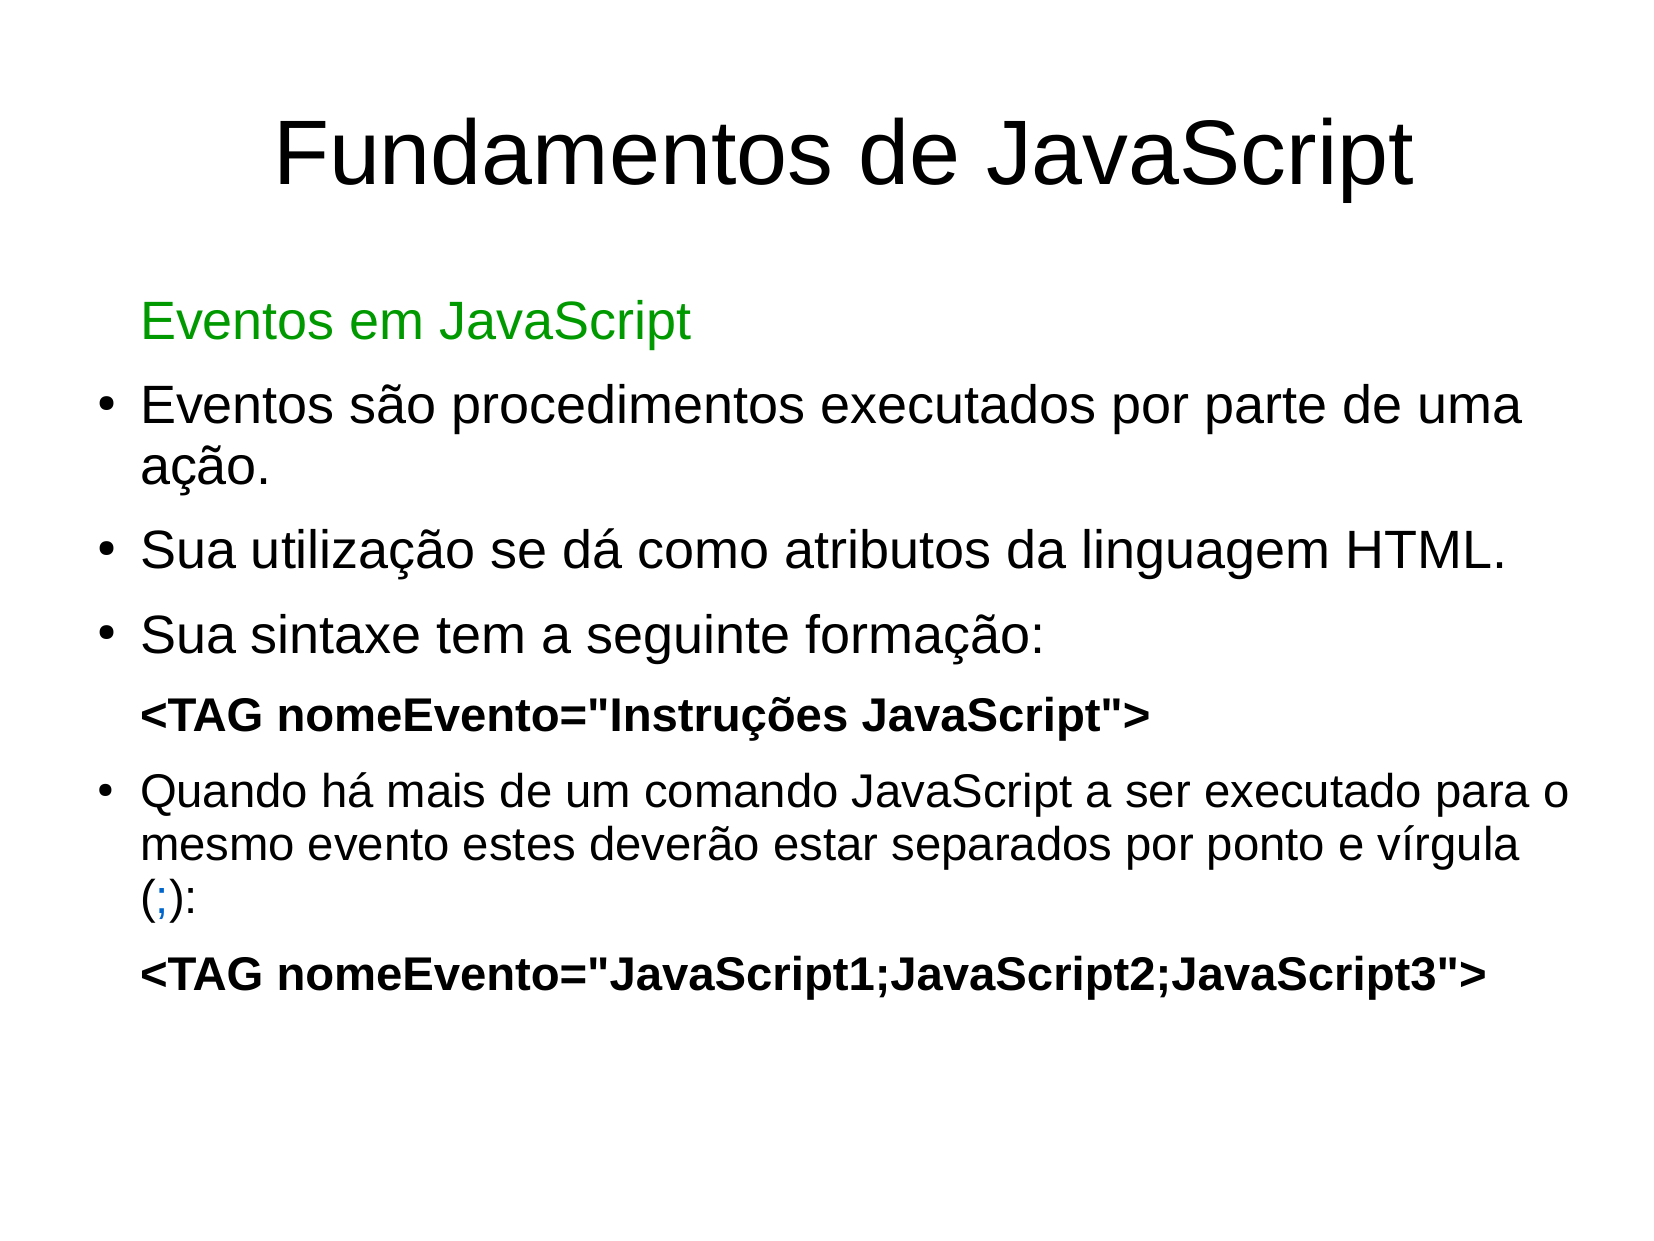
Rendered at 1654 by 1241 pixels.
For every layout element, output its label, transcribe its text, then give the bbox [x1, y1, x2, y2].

list Eventos em JavaScript Eventos são procedimentos executados por parte de uma ação. Sua utilização se dá como atributos da linguagem HTML. Sua sintaxe tem a seguinte formação: <TAG nomeEvento="Instruções JavaScript"> Quando há mais de um comando JavaScript a ser executado para o mesmo evento estes deverão estar separados por ponto e vírgula (;): <TAG nomeEvento="JavaScript1;JavaScript2;JavaScript3"> [82, 290, 1571, 1010]
title Fundamentos de JavaScript [82, 49, 1571, 257]
